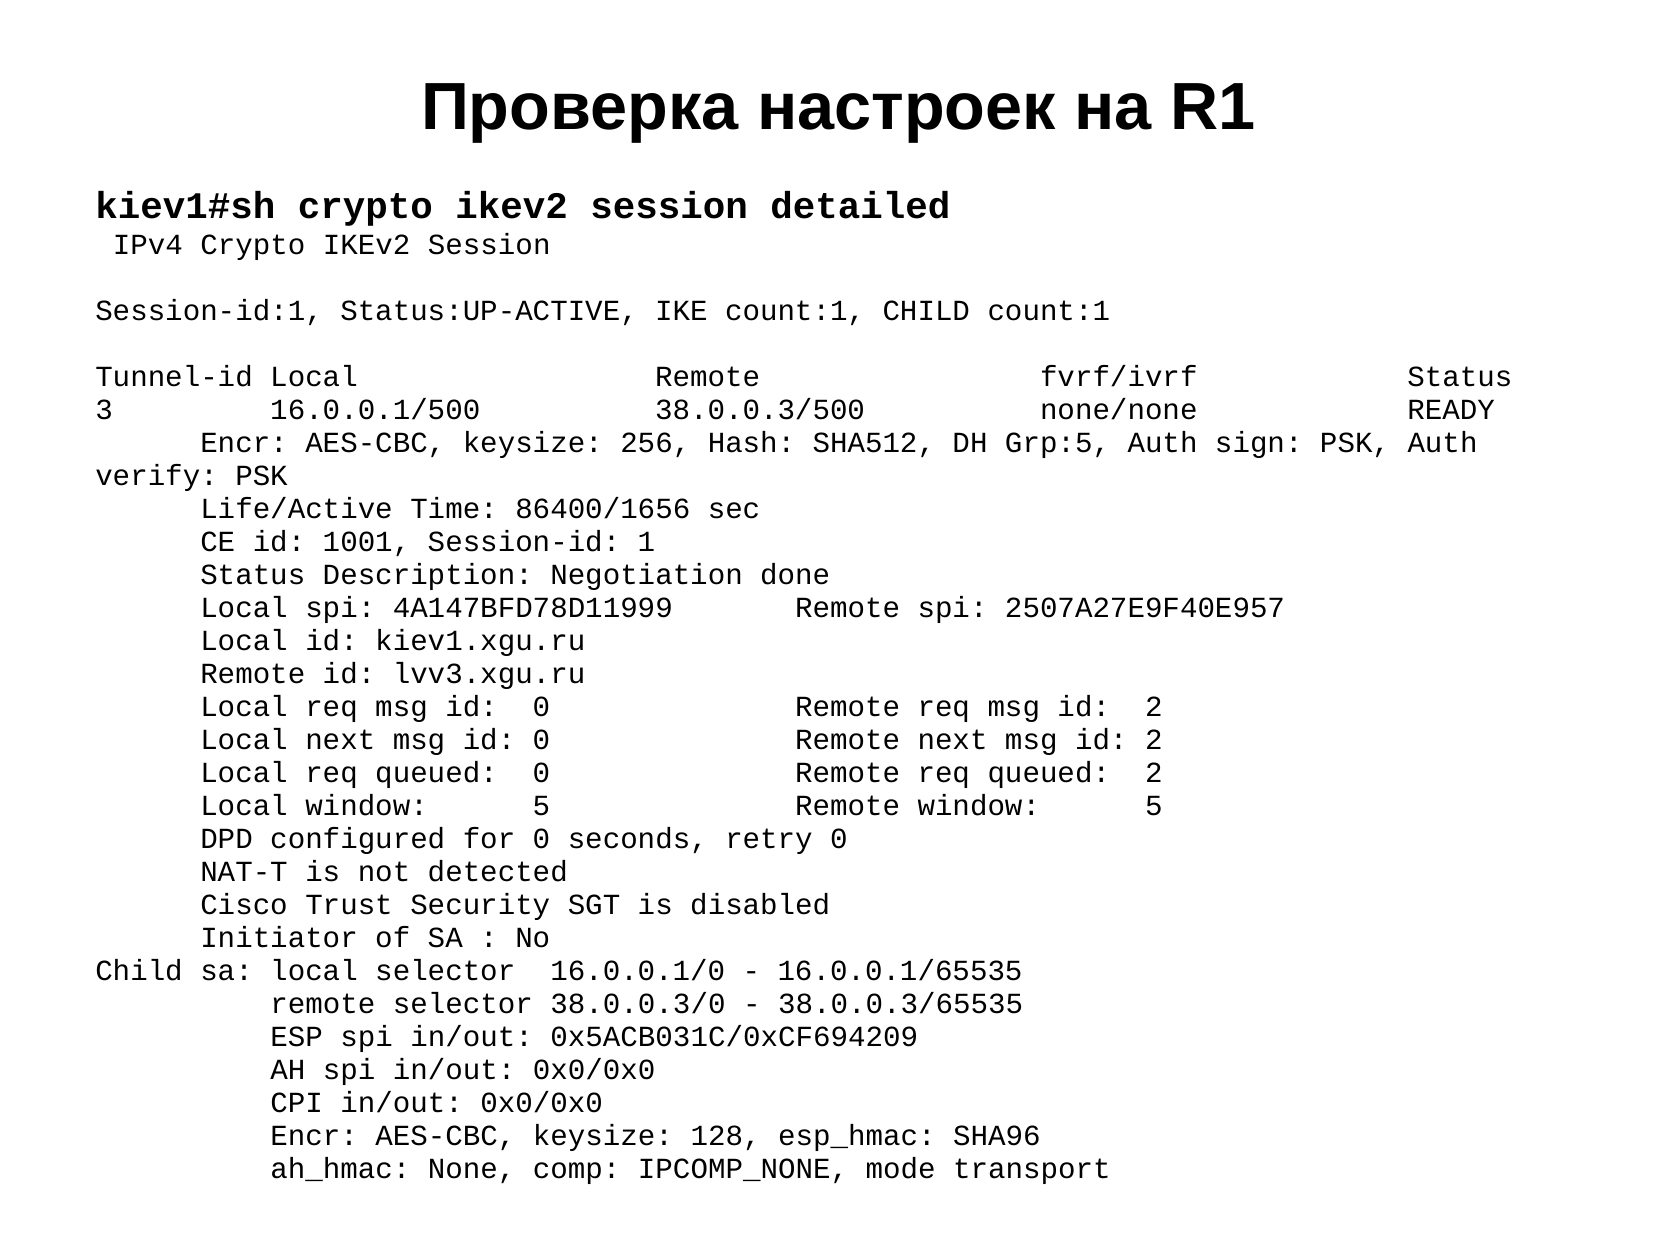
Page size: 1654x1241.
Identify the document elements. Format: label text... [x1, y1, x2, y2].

list kiev1#sh crypto ikev2 session detailed IPv4 Crypto IKEv2 Session Session-id:1, Status:UP-ACTIVE, IKE count:1, CHILD count:1 Tunnel-id Local Remote fvrf/ivrf Status 3 16.0.0.1/500 38.0.0.3/500 none/none READY Encr: AES-CBC, keysize: 256, Hash: SHA512, DH Grp:5, Auth sign: PSK, Auth verify: PSK Life/Active Time: 86400/1656 sec CE id: 1001, Session-id: 1 Status Description: Negotiation done Local spi: 4A147BFD78D11999 Remote spi: 2507A27E9F40E957 Local id: kiev1.xgu.ru Remote id: lvv3.xgu.ru Local req msg id: 0 Remote req msg id: 2 Local next msg id: 0 Remote next msg id: 2 Local req queued: 0 Remote req queued: 2 Local window: 5 Remote window: 5 DPD configured for 0 seconds, retry 0 NAT-T is not detected Cisco Trust Security SGT is disabled Initiator of SA : No Child sa: local selector 16.0.0.1/0 - 16.0.0.1/65535 remote selector 38.0.0.3/0 - 38.0.0.3/65535 ESP spi in/out: 0x5ACB031C/0xCF694209 AH spi in/out: 0x0/0x0 CPI in/out: 0x0/0x0 Encr: AES-CBC, keysize: 128, esp_hmac: SHA96 ah_hmac: None, comp: IPCOMP_NONE, mode transport [95, 187, 1538, 1221]
text_box Проверка настроек на R1 [64, 37, 1613, 151]
